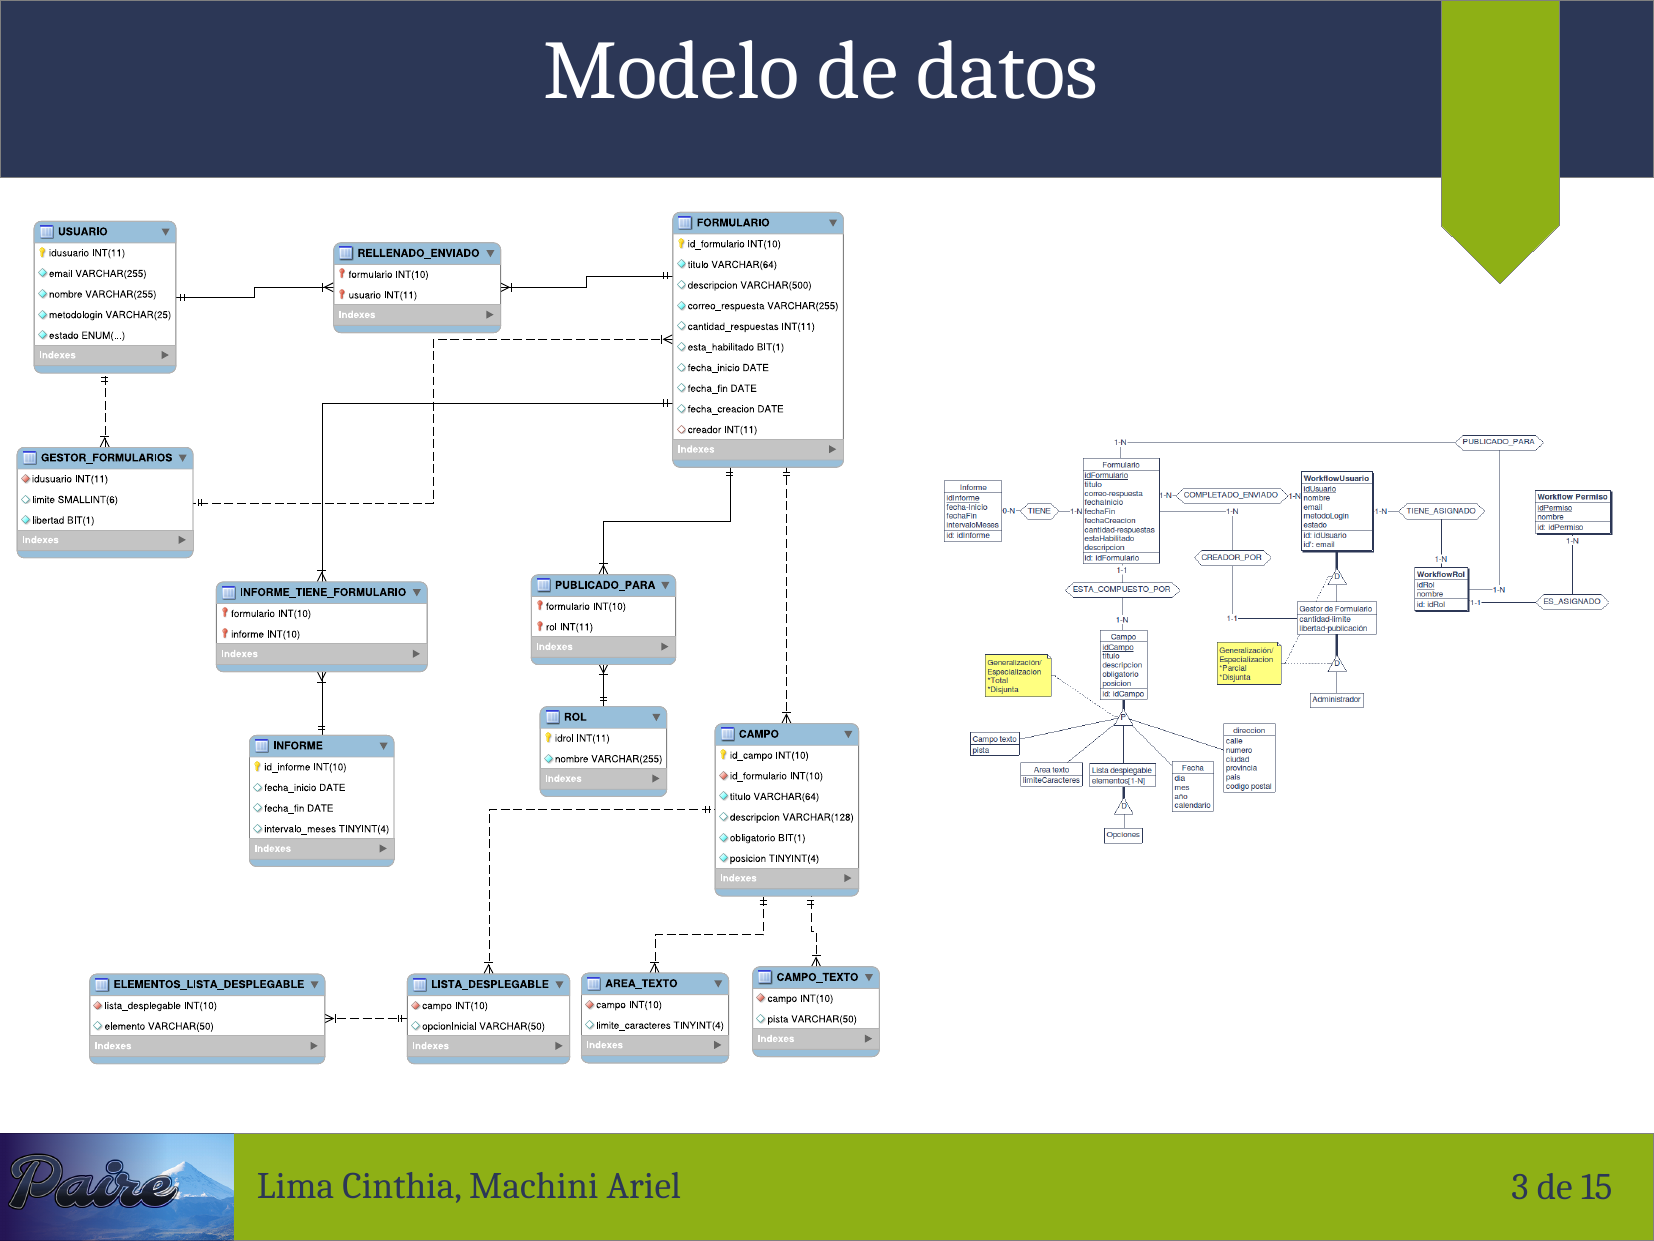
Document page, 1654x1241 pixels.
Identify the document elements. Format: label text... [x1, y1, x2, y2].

text_box [0, 0, 1654, 284]
text_box [888, 1133, 1654, 1241]
text_box <number> de 15 [1488, 1158, 1654, 1241]
picture [935, 425, 1619, 851]
picture [0, 198, 888, 1241]
text_box Modelo de datos [342, 15, 1300, 130]
